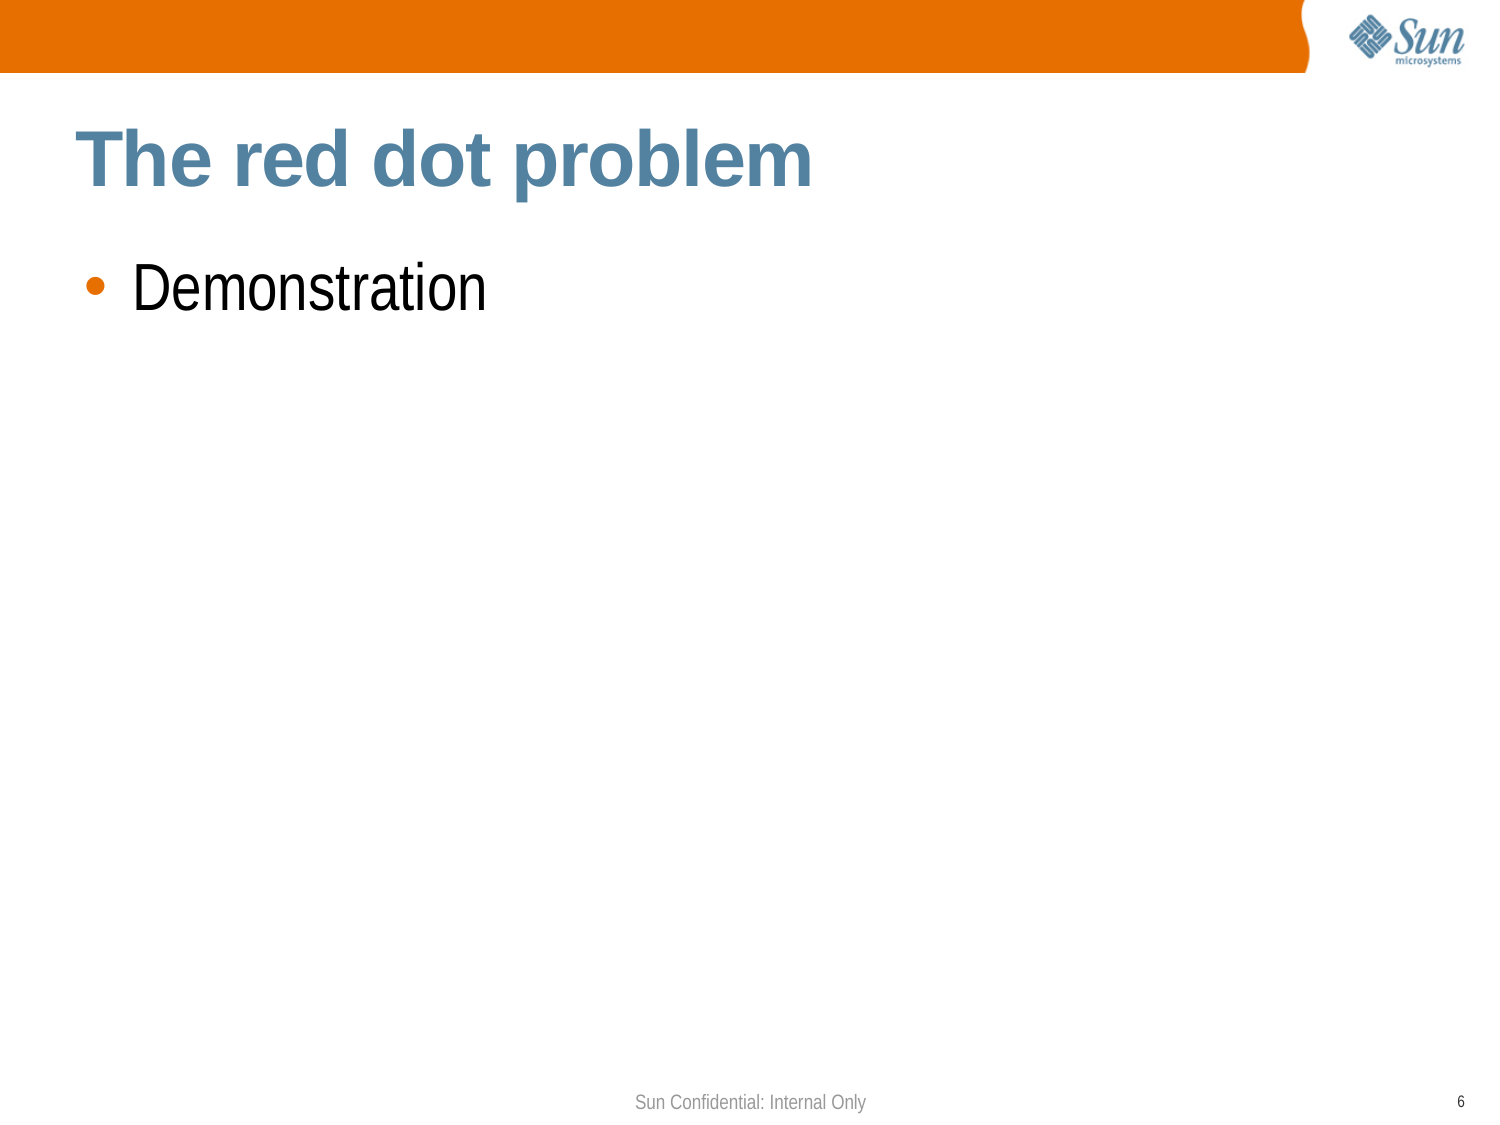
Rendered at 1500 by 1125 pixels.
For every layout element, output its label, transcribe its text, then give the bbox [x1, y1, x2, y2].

list Demonstration [64, 258, 1401, 1062]
title The red dot problem [75, 123, 1437, 227]
picture [0, 0, 1500, 73]
